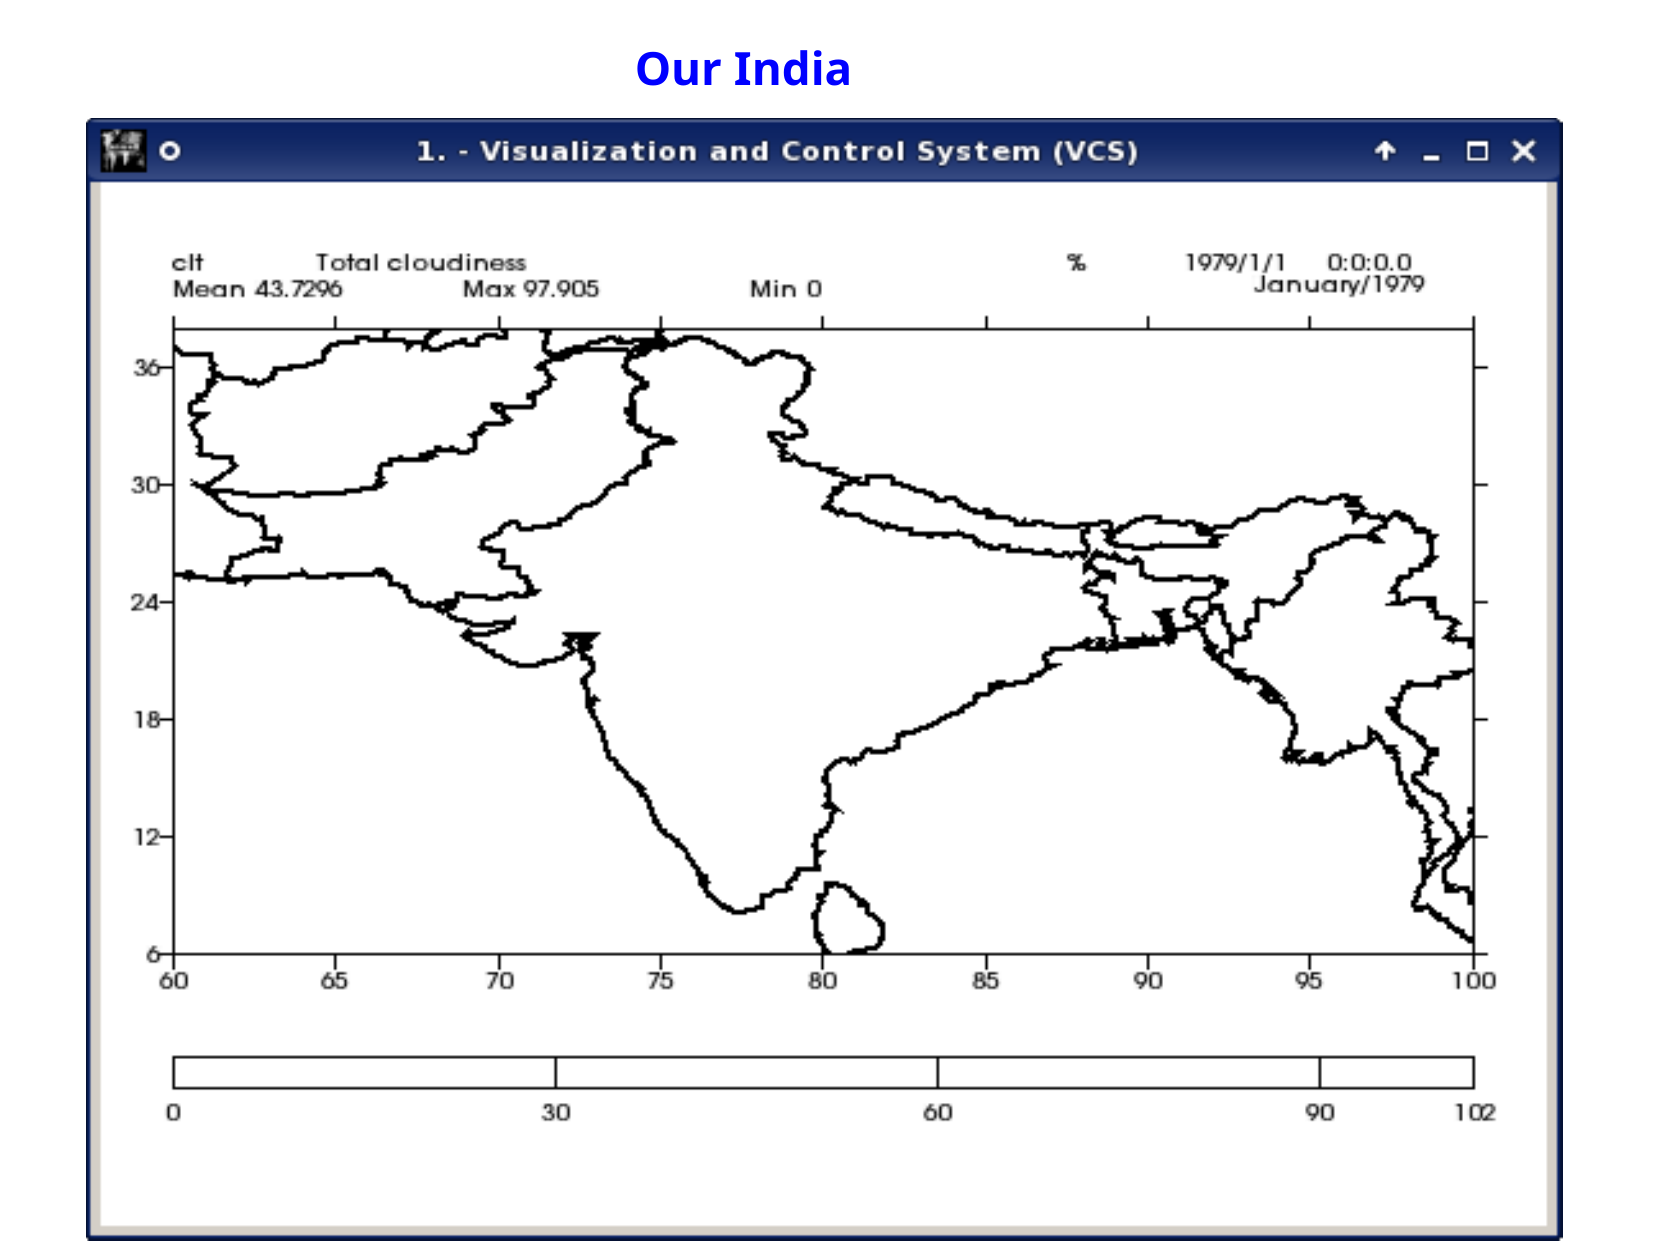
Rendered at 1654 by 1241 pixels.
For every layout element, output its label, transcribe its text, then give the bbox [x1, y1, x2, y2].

picture [86, 118, 1563, 1241]
text_box Our India [620, 29, 1004, 108]
